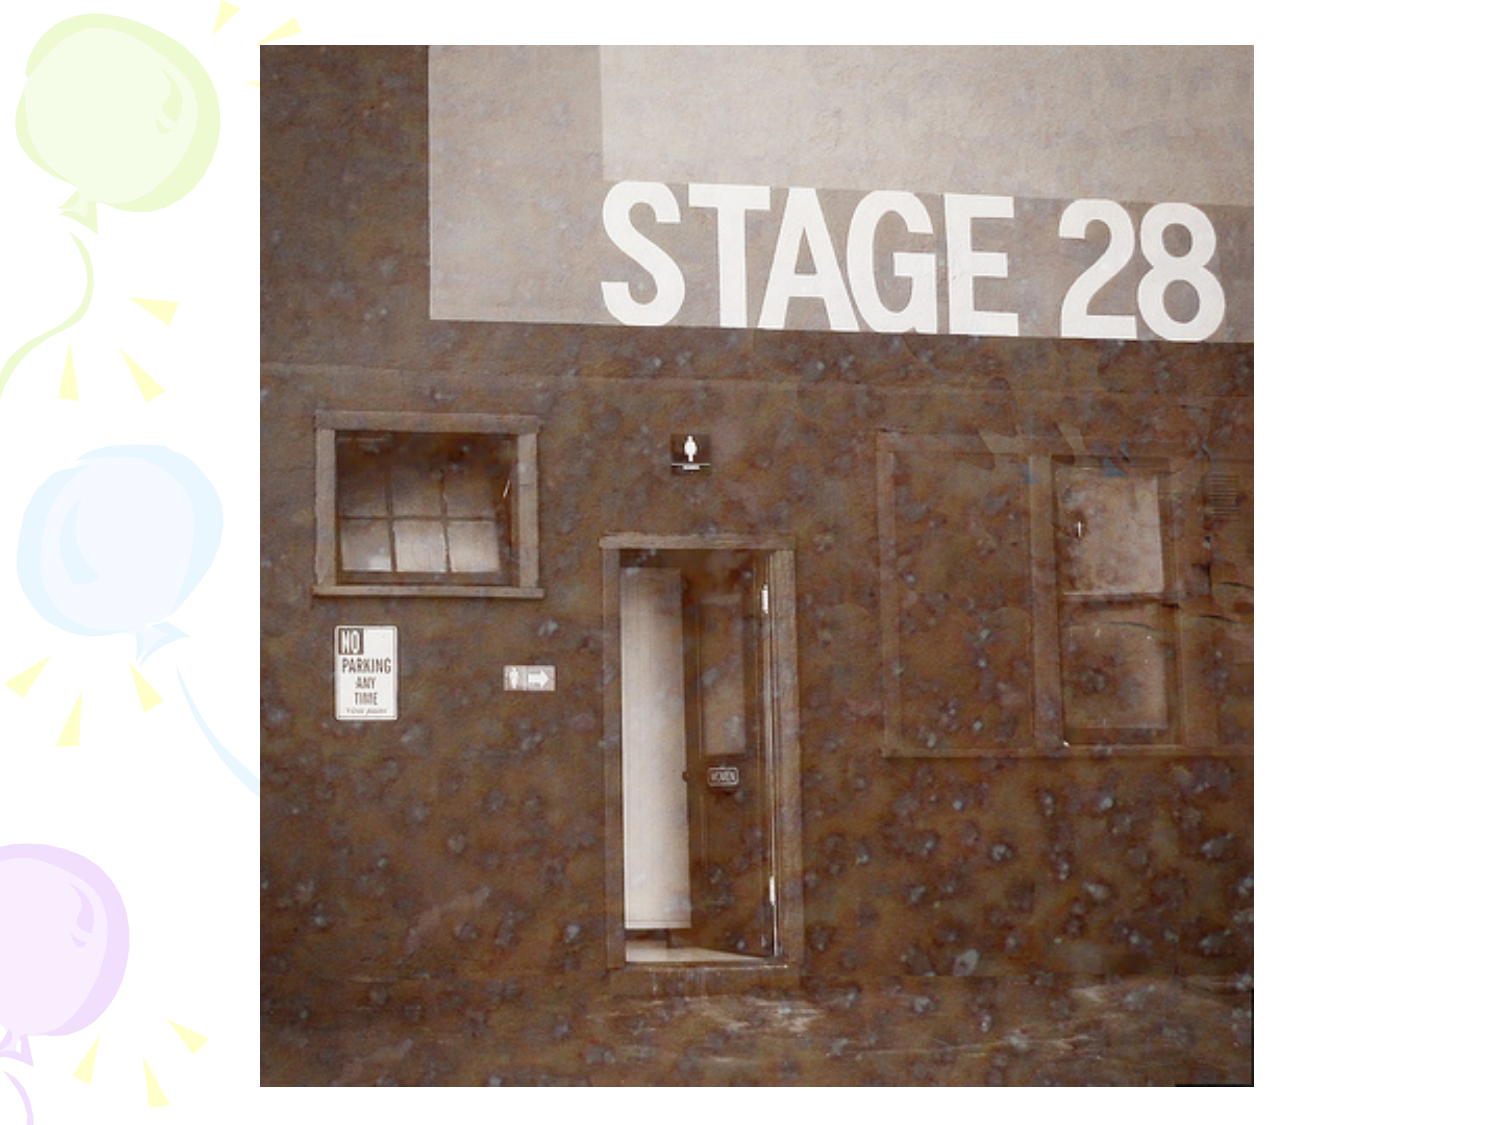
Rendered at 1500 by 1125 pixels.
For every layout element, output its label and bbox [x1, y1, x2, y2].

picture [260, 45, 1254, 1087]
